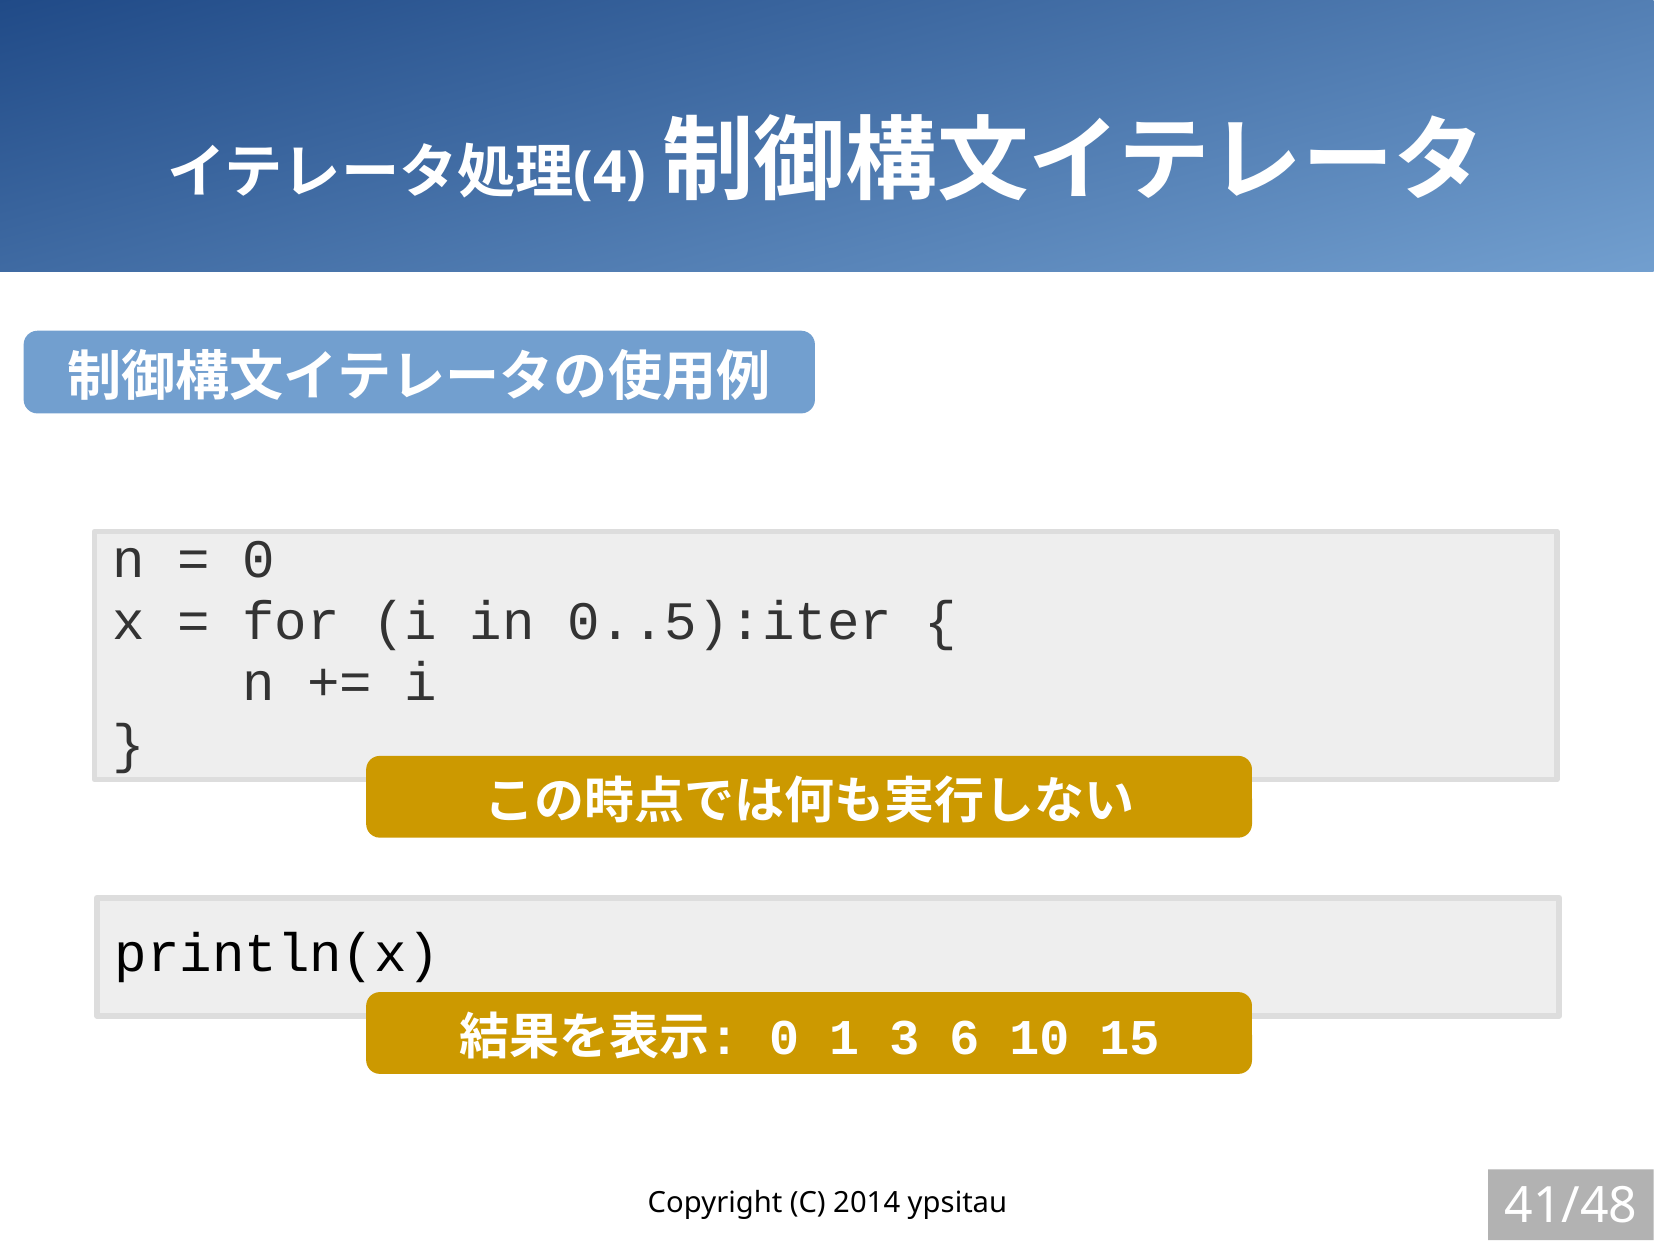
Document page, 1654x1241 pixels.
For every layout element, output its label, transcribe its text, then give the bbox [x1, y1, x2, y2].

text_box 制御構文イテレータの使用例 [23, 330, 815, 414]
text_box n = 0 x = for (i in 0..5):iter { n += i } [94, 531, 1557, 780]
title イテレータ処理(4) 制御構文イテレータ [82, 49, 1571, 257]
text_box 結果を表示: 0 1 3 6 10 15 [366, 992, 1253, 1074]
text_box println(x) [97, 897, 1560, 1016]
text_box この時点では何も実行しない [366, 755, 1253, 838]
